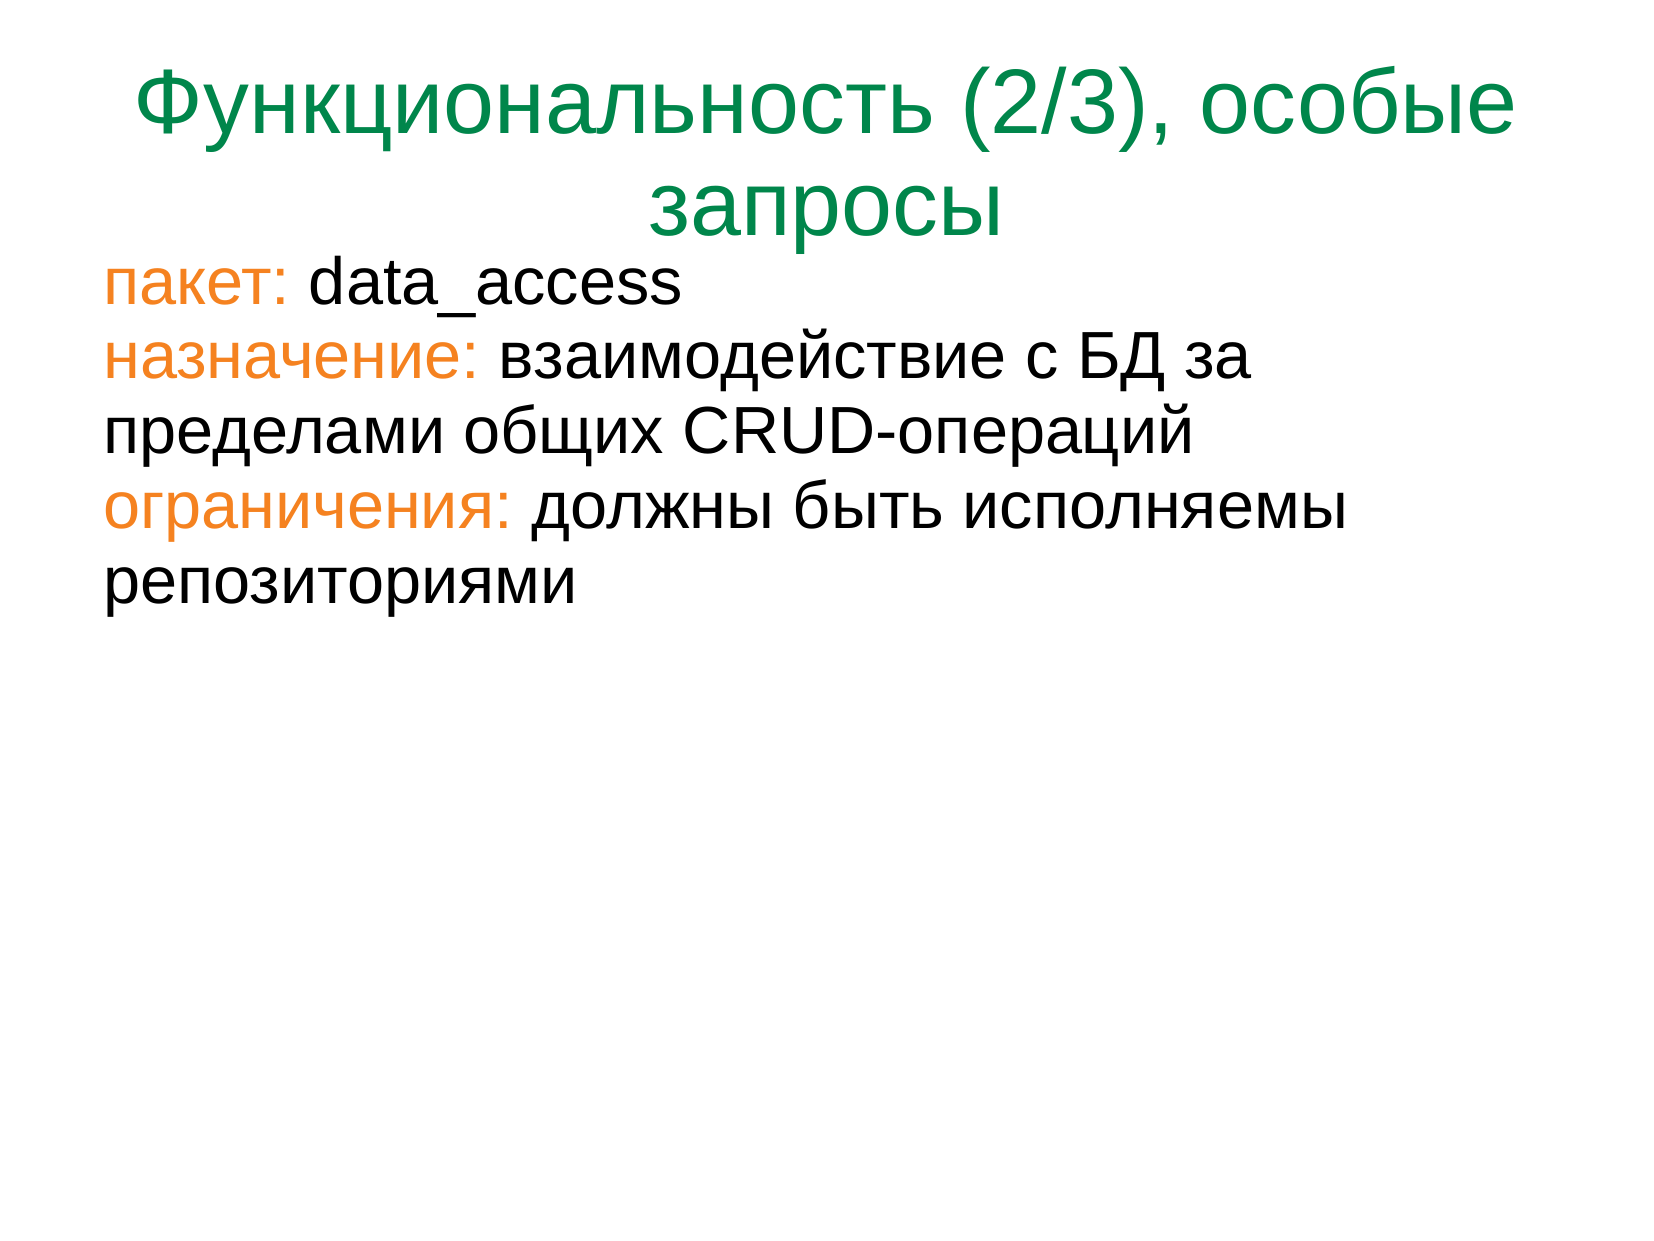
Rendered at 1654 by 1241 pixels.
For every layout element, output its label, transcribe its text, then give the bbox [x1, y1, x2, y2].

title Функциональность (2/3), особые запросы [82, 49, 1571, 257]
text_box пакет: data_access назначение: взаимодействие с БД за пределами общих CRUD-операций ограничения: должны быть исполняемы репозиториями [88, 236, 1595, 771]
